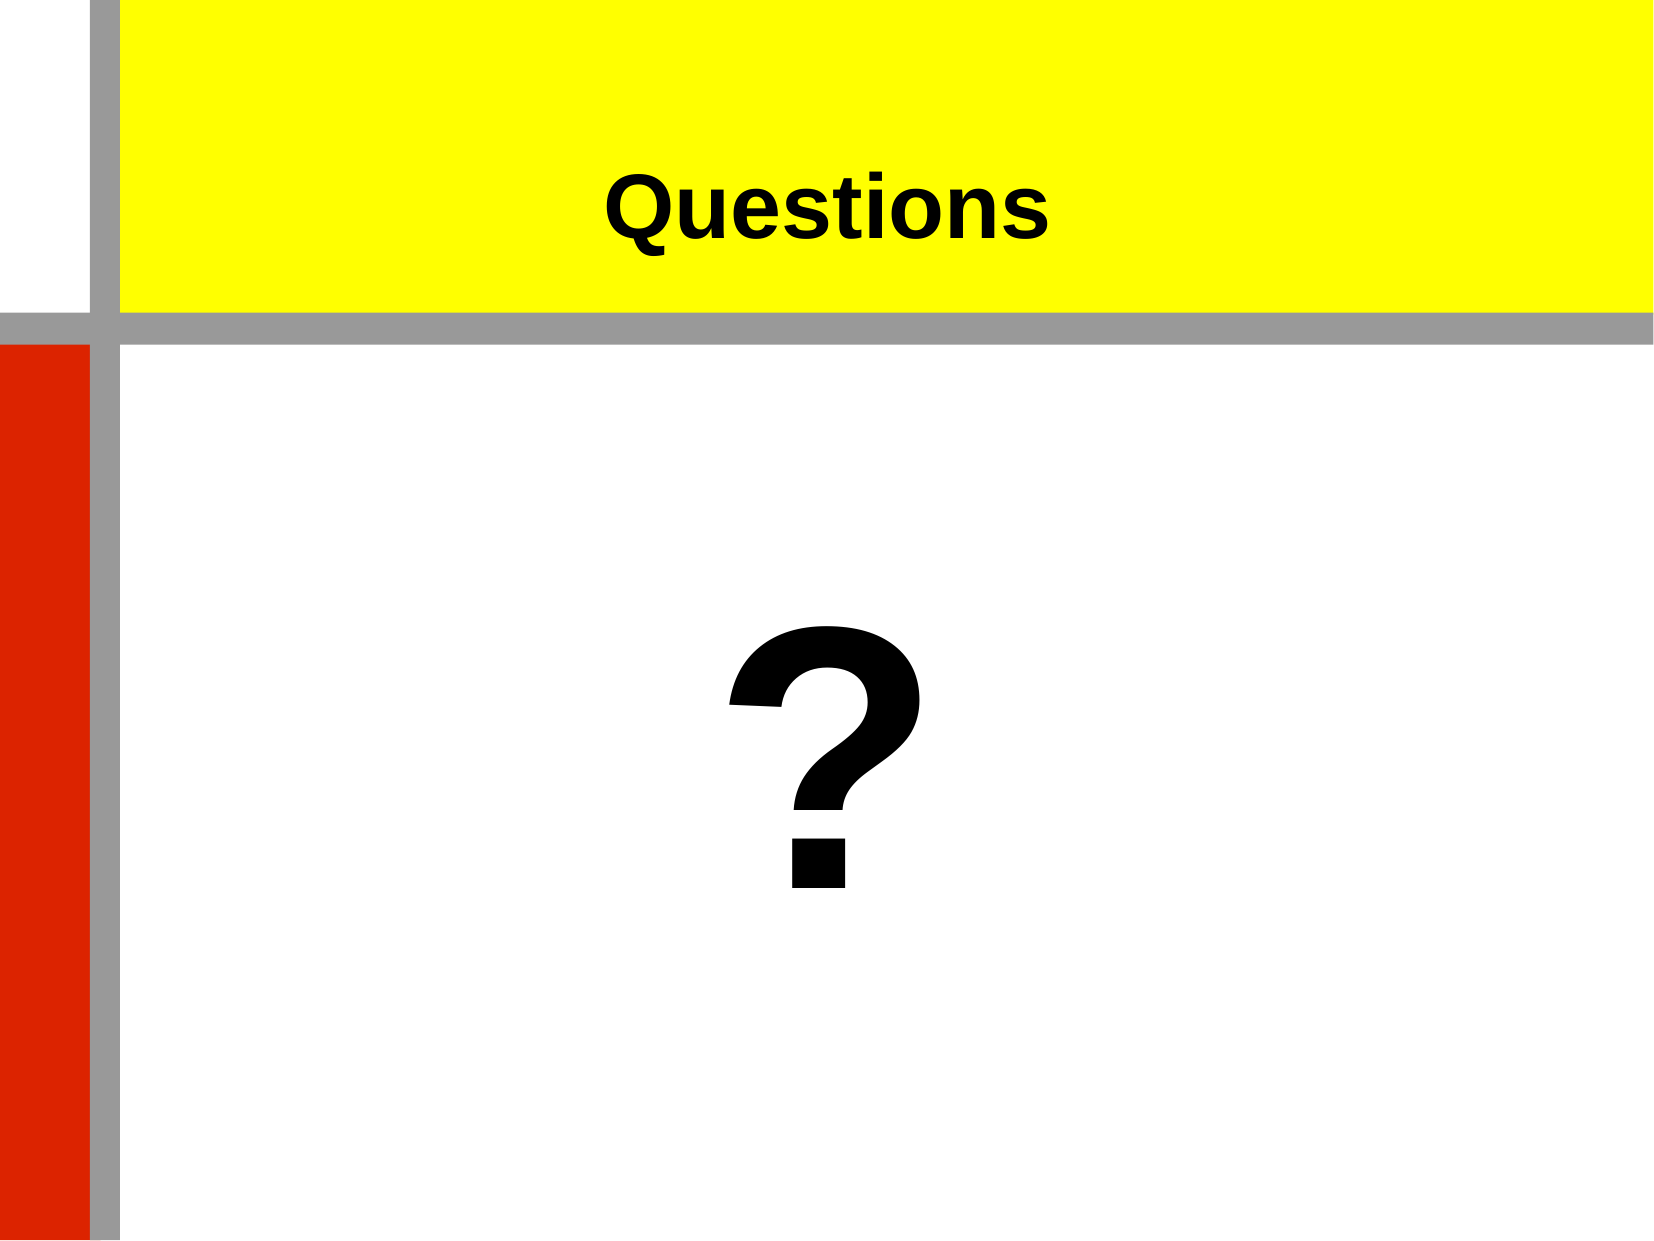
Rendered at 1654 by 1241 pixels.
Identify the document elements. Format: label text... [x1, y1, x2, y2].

title Questions [121, 110, 1534, 303]
text_box ? [697, 541, 952, 976]
